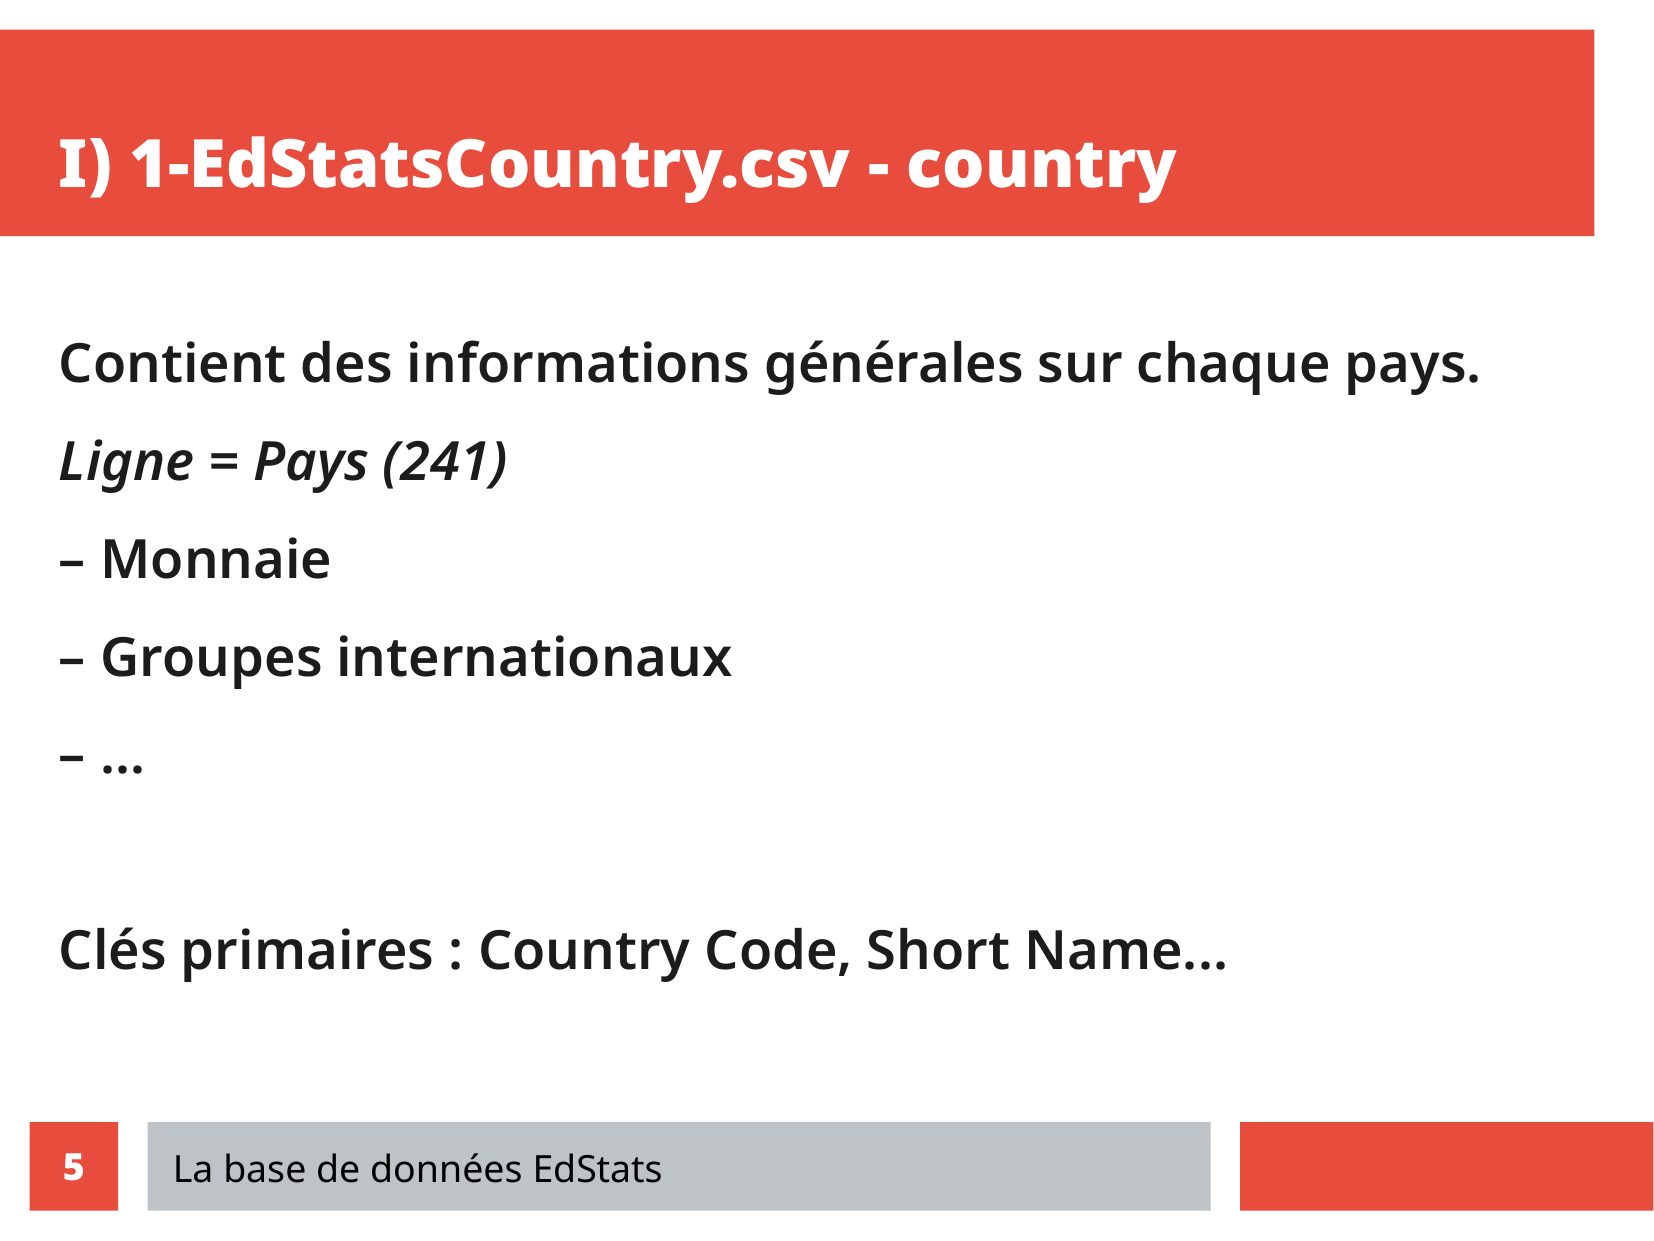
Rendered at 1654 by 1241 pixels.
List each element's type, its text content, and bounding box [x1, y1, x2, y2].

title I) 1-EdStatsCountry.csv - country [59, 59, 1595, 207]
list Contient des informations générales sur chaque pays. Ligne = Pays (241) – Monnaie – Groupes internationaux – … Clés primaires : Country Code, Short Name... [59, 324, 1565, 1093]
text_box La base de données EdStats [158, 1134, 719, 1194]
